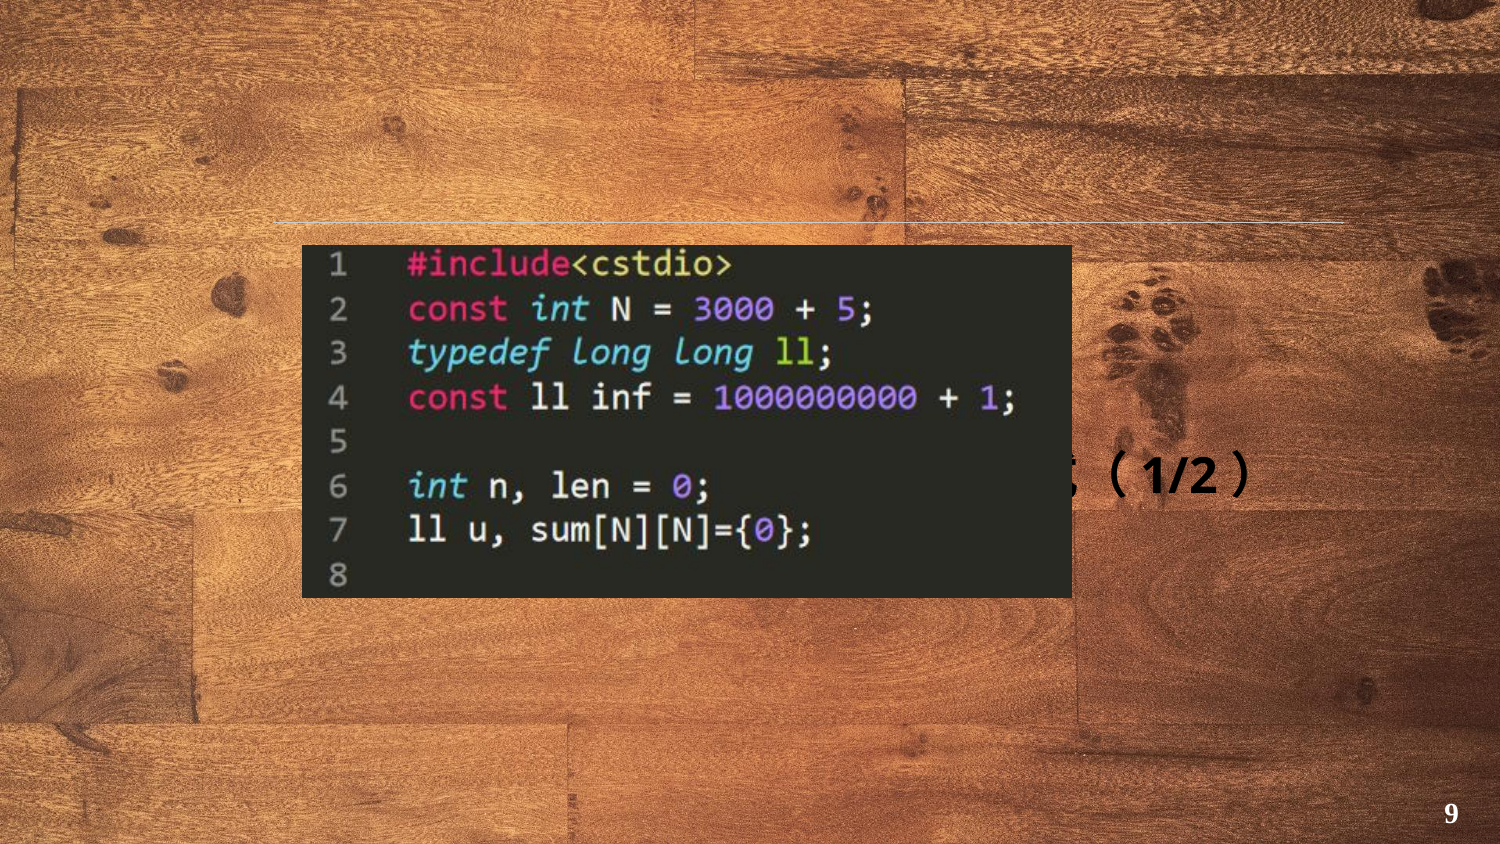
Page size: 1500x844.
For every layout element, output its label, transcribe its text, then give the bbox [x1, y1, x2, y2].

title 範例程式（1/2） [255, 117, 1341, 233]
slide_number 9 [1429, 779, 1500, 844]
picture [302, 245, 1072, 598]
